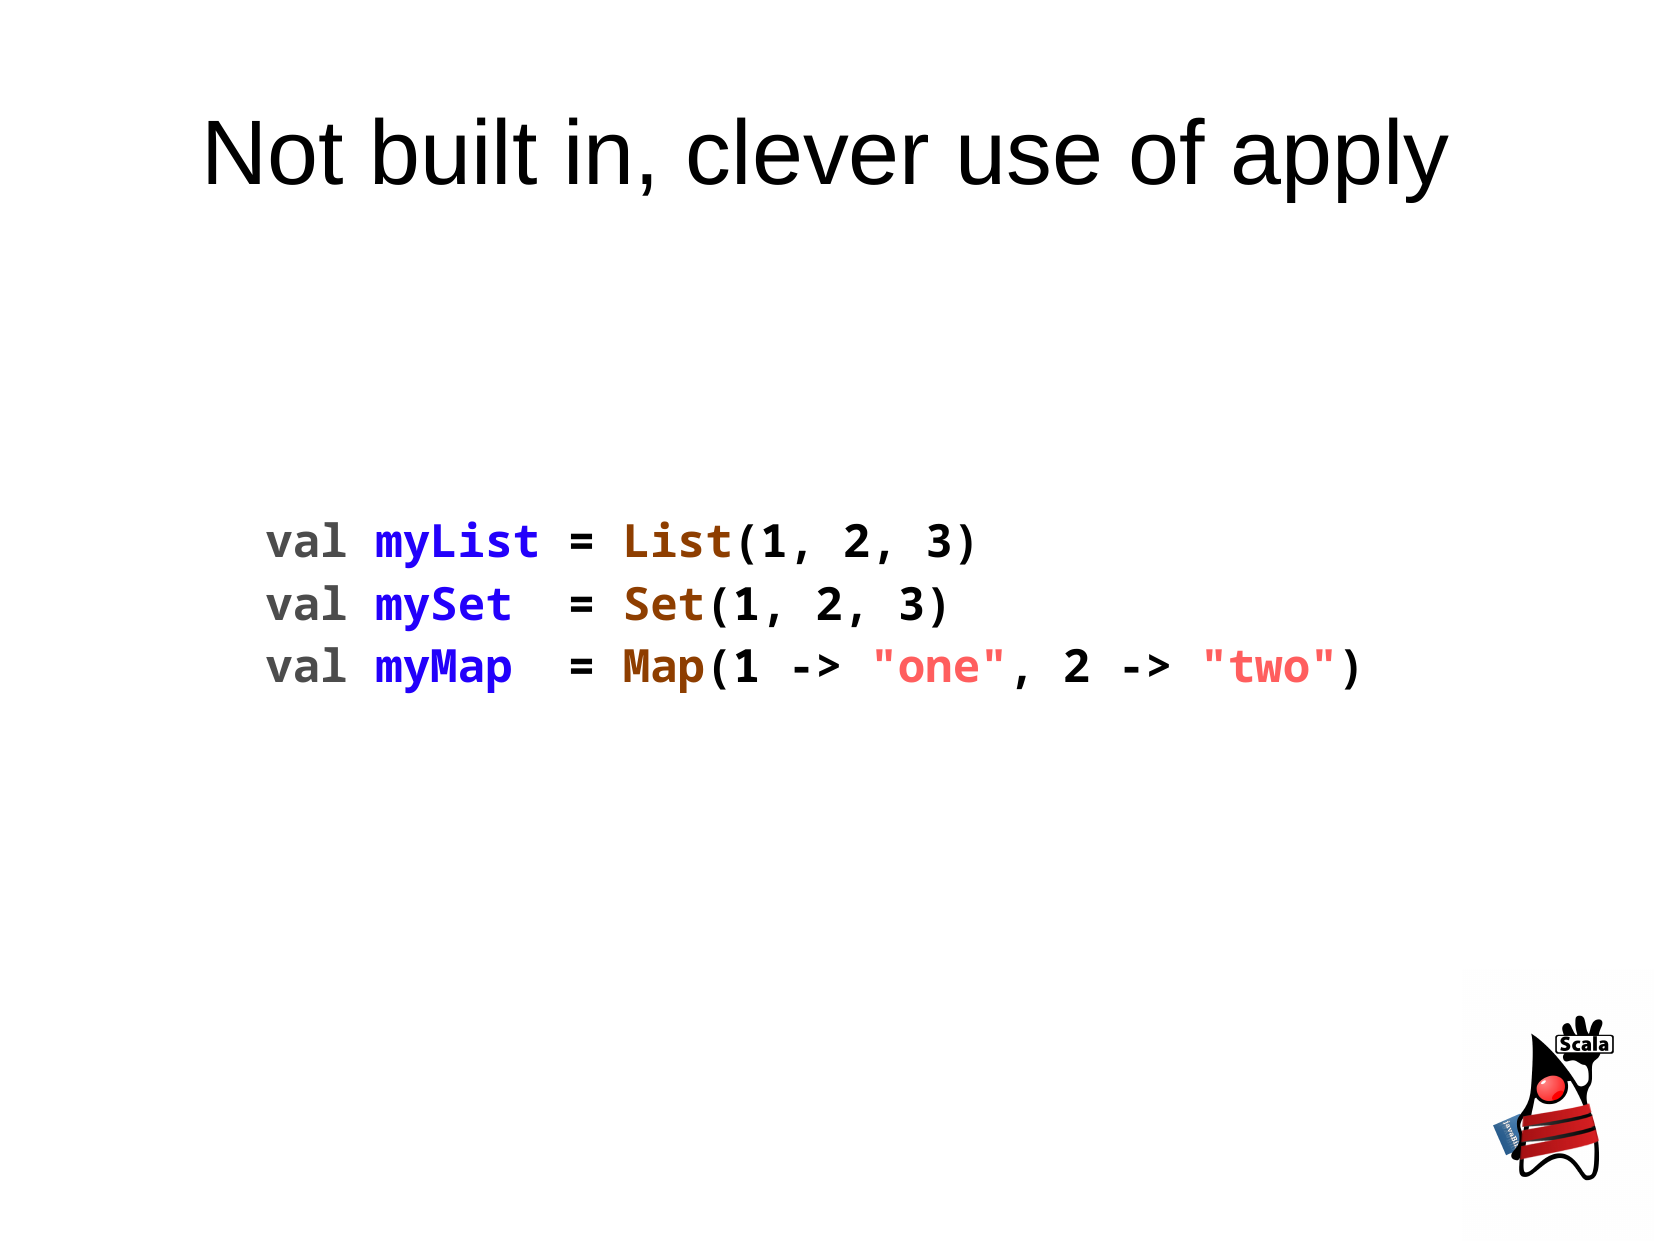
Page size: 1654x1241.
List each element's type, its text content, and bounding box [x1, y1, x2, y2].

title Not built in, clever use of apply [82, 56, 1571, 250]
picture [1462, 969, 1654, 1241]
text_box val myList = List(1, 2, 3) val mySet = Set(1, 2, 3) val myMap = Map(1 -> "one", 2 -> "two") [250, 501, 1388, 689]
